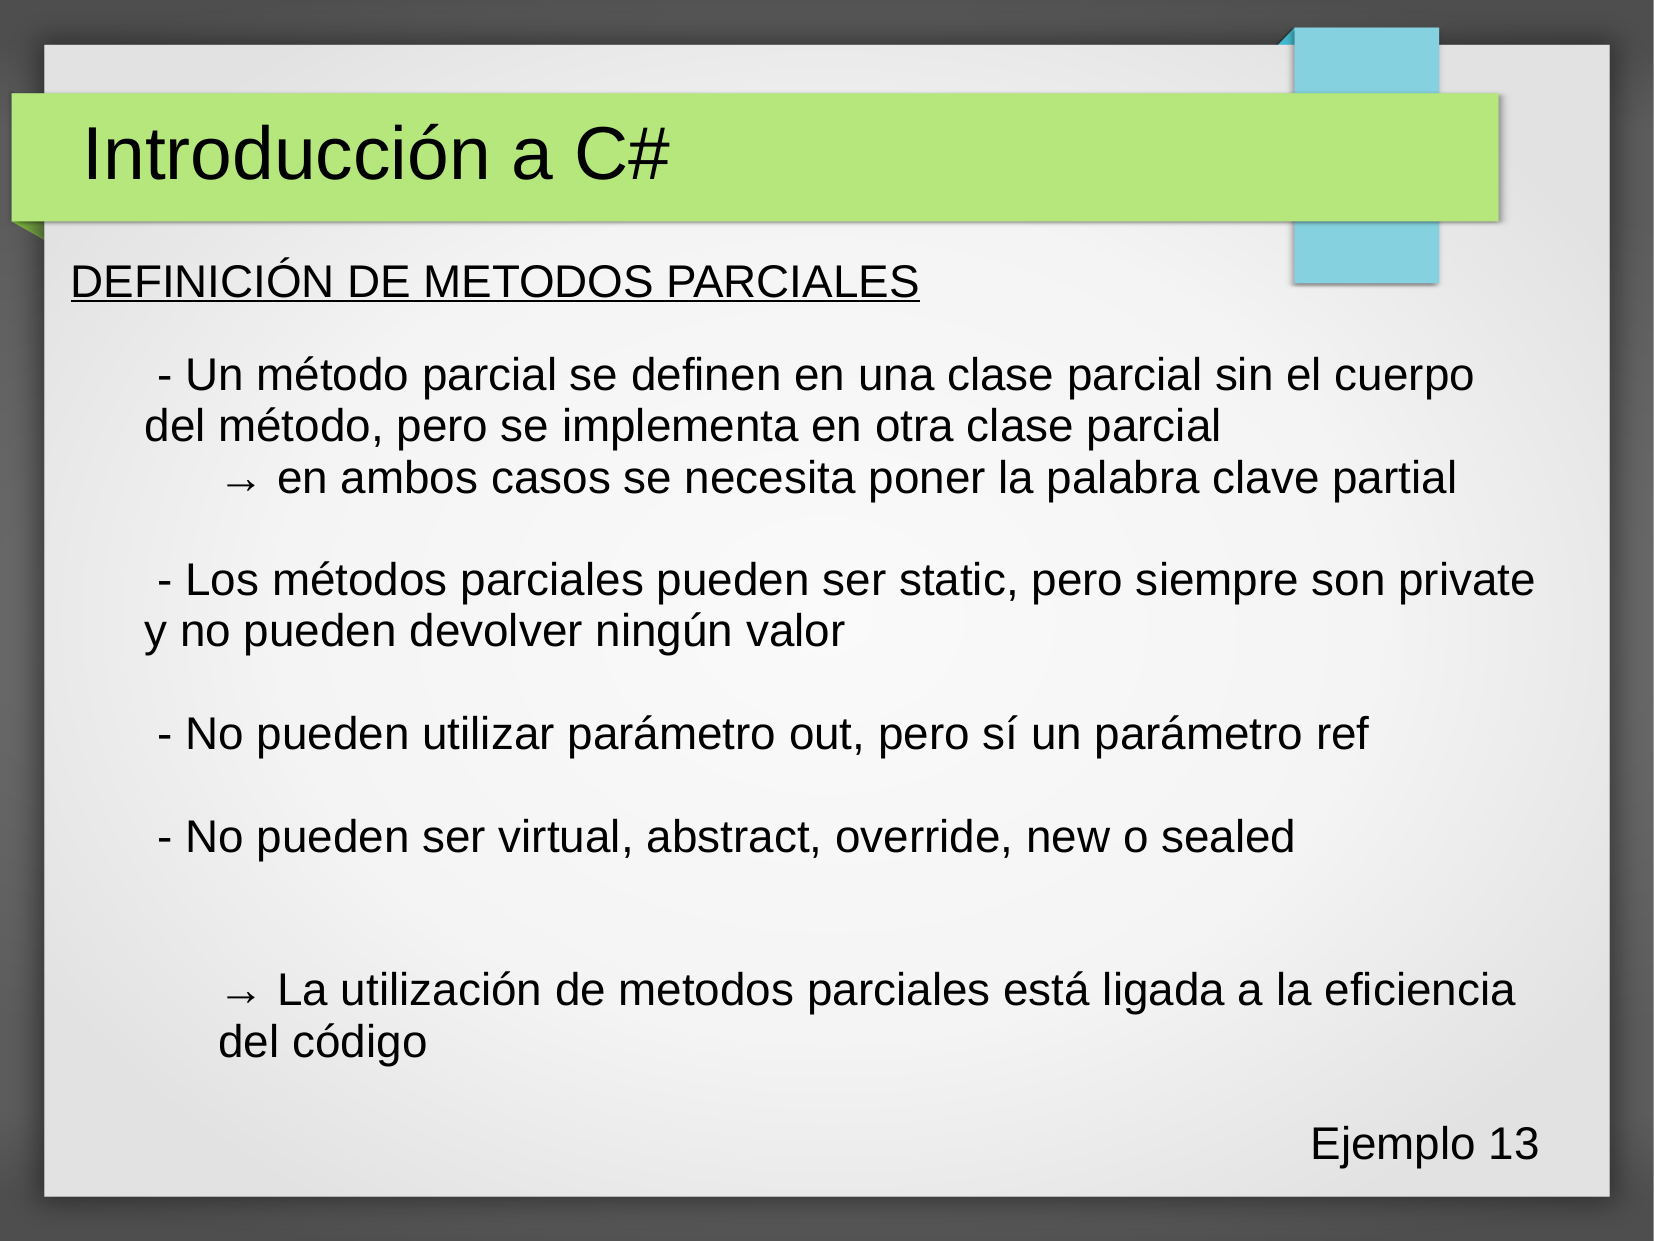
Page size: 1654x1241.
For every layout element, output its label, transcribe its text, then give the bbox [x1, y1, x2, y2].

picture [0, 0, 1654, 1241]
text_box - Un método parcial se definen en una clase parcial sin el cuerpo del método, pero se implementa en otra clase parcial → en ambos casos se necesita poner la palabra clave partial - Los métodos parciales pueden ser static, pero siempre son private y no pueden devolver ningún valor - No pueden utilizar parámetro out, pero sí un parámetro ref - No pueden ser virtual, abstract, override, new o sealed → La utilización de metodos parciales está ligada a la eficiencia del código Ejemplo 13 [70, 349, 1540, 1170]
title Introducción a C# [82, 94, 1264, 213]
text_box DEFINICIÓN DE METODOS PARCIALES [70, 255, 1536, 308]
